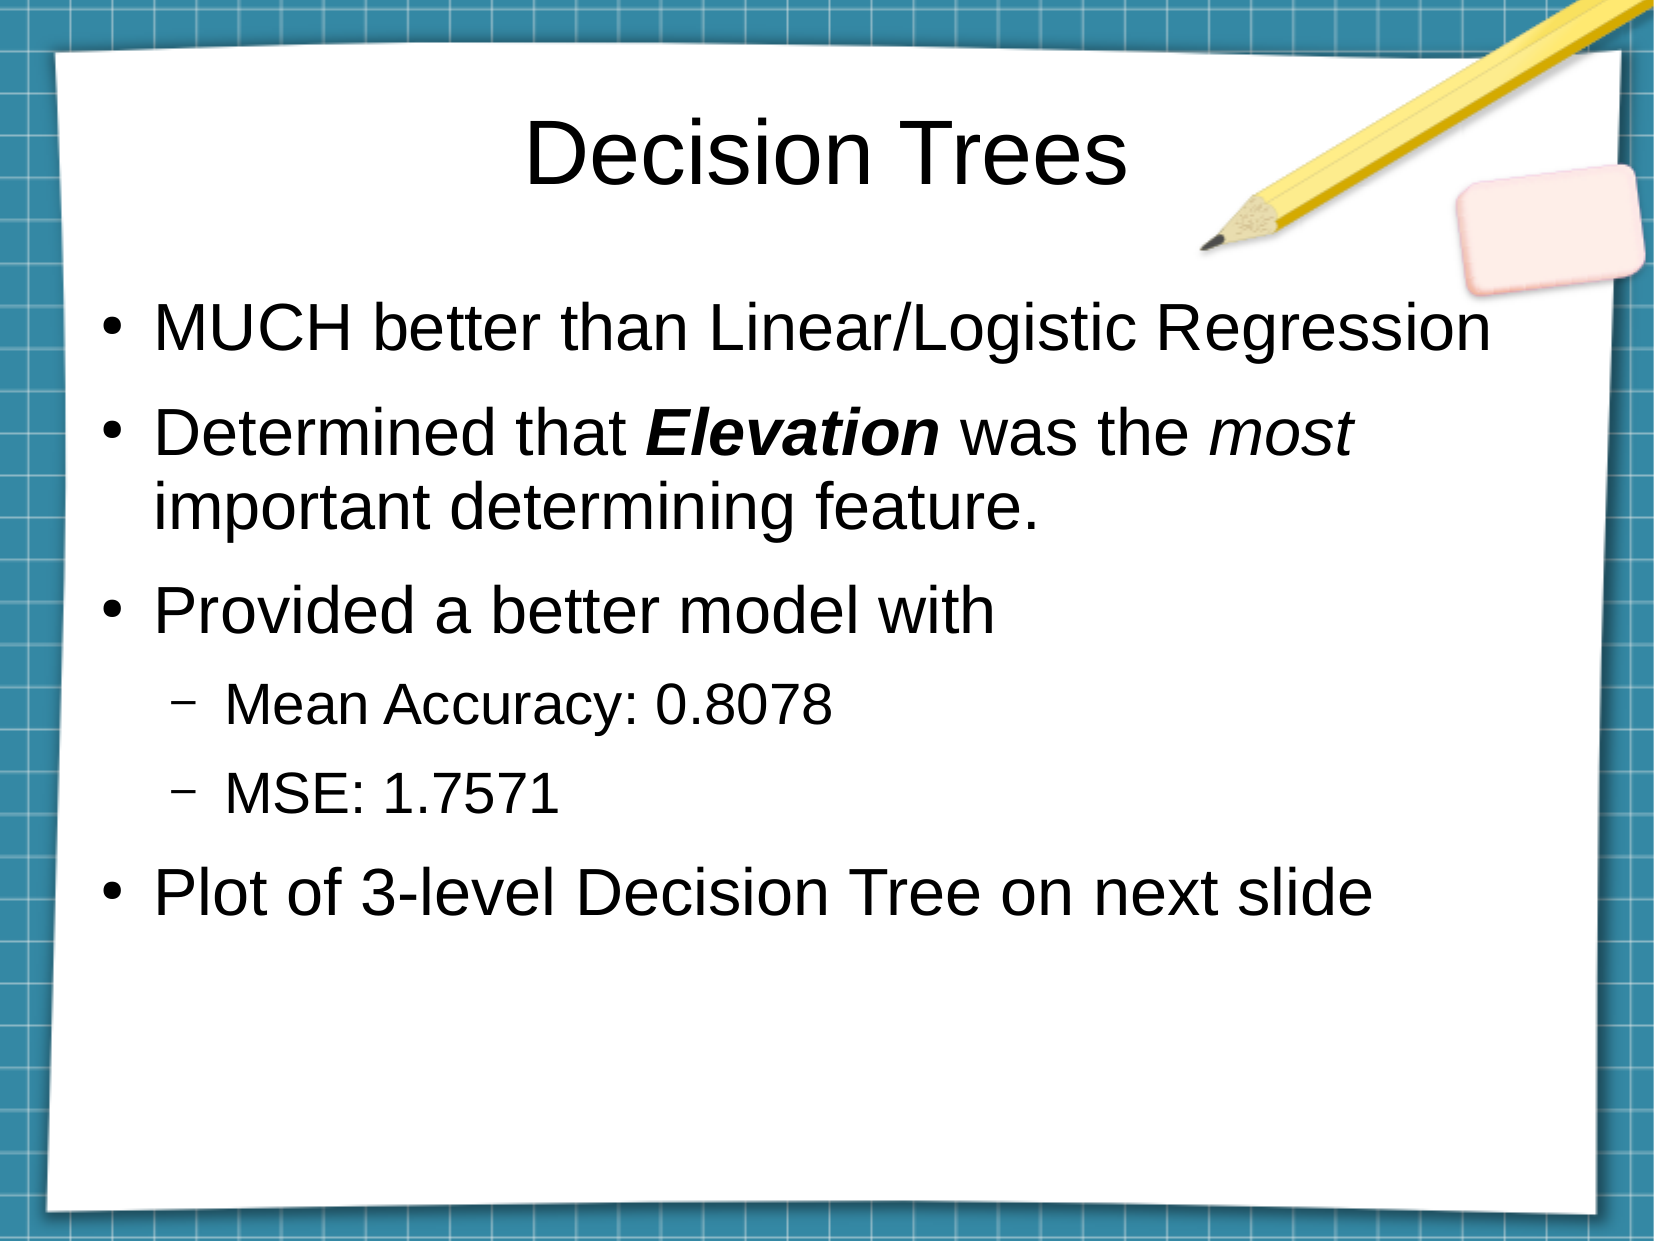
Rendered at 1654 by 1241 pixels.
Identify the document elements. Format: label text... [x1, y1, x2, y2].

picture [0, 0, 1654, 1241]
list MUCH better than Linear/Logistic Regression Determined that Elevation was the most important determining feature. Provided a better model with Mean Accuracy: 0.8078 MSE: 1.7571 Plot of 3-level Decision Tree on next slide [82, 290, 1571, 1010]
title Decision Trees [82, 49, 1571, 257]
